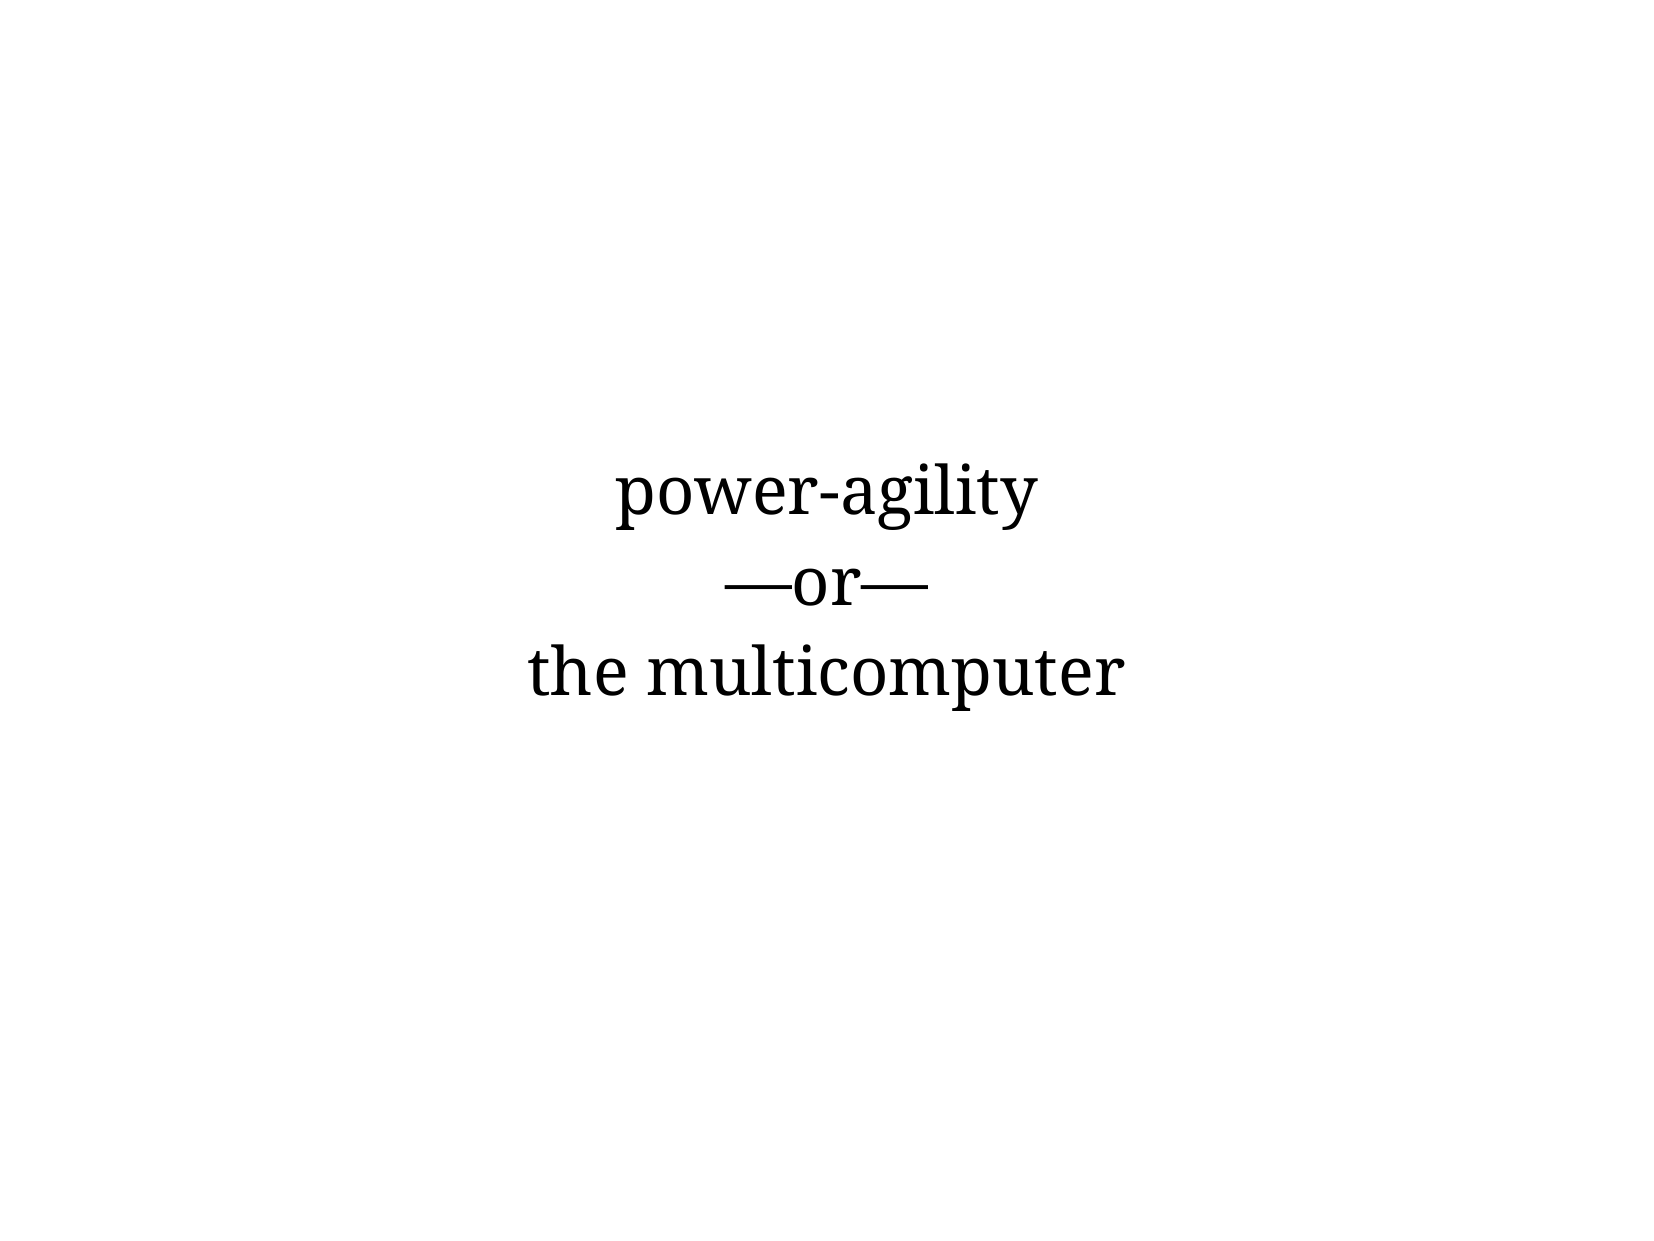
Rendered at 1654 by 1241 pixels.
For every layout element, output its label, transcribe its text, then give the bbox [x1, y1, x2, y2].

subtitle power-agility —or— the multicomputer [82, 56, 1571, 1102]
